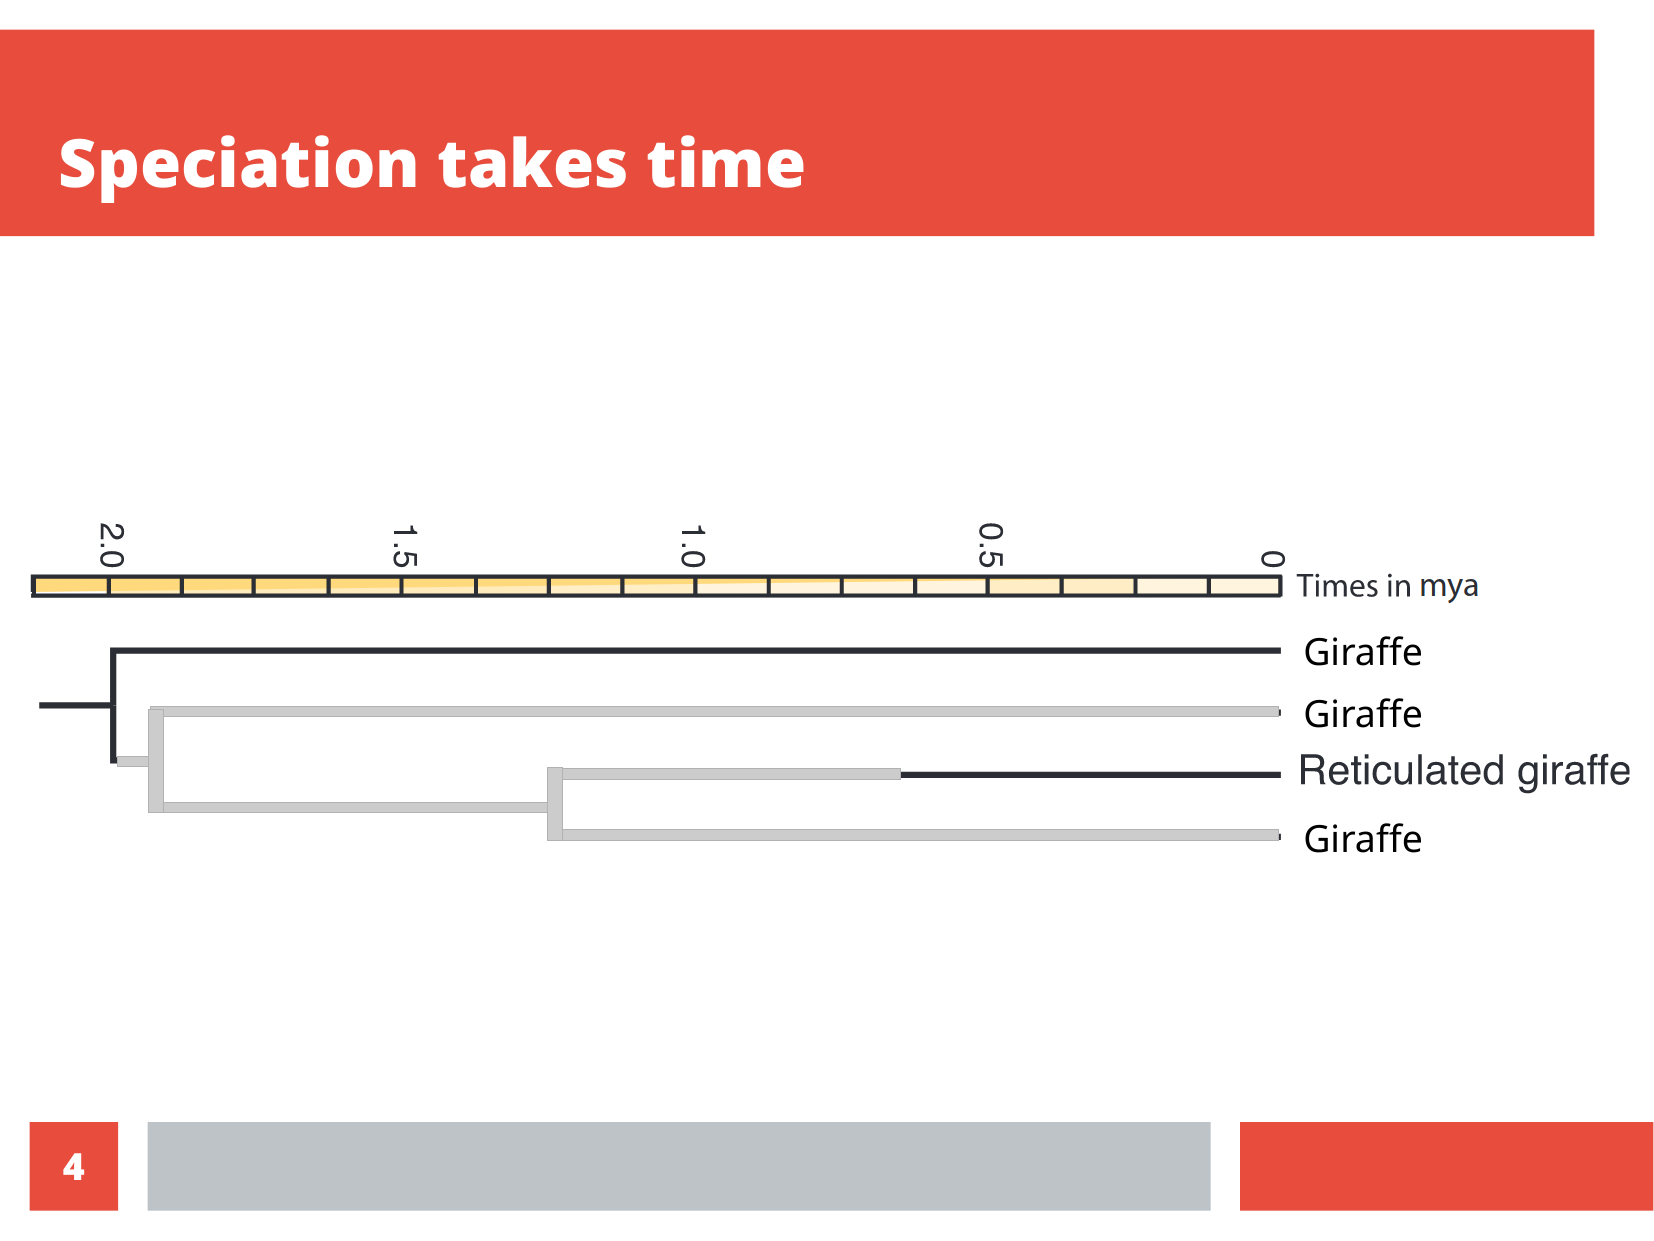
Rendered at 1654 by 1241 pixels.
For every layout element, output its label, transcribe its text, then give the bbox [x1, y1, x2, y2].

title Speciation takes time [59, 59, 1595, 207]
text_box Giraffe [1288, 680, 1604, 739]
picture [30, 523, 1630, 856]
text_box Giraffe [1288, 804, 1604, 864]
text_box Giraffe [1288, 617, 1604, 677]
text_box [117, 706, 1279, 841]
